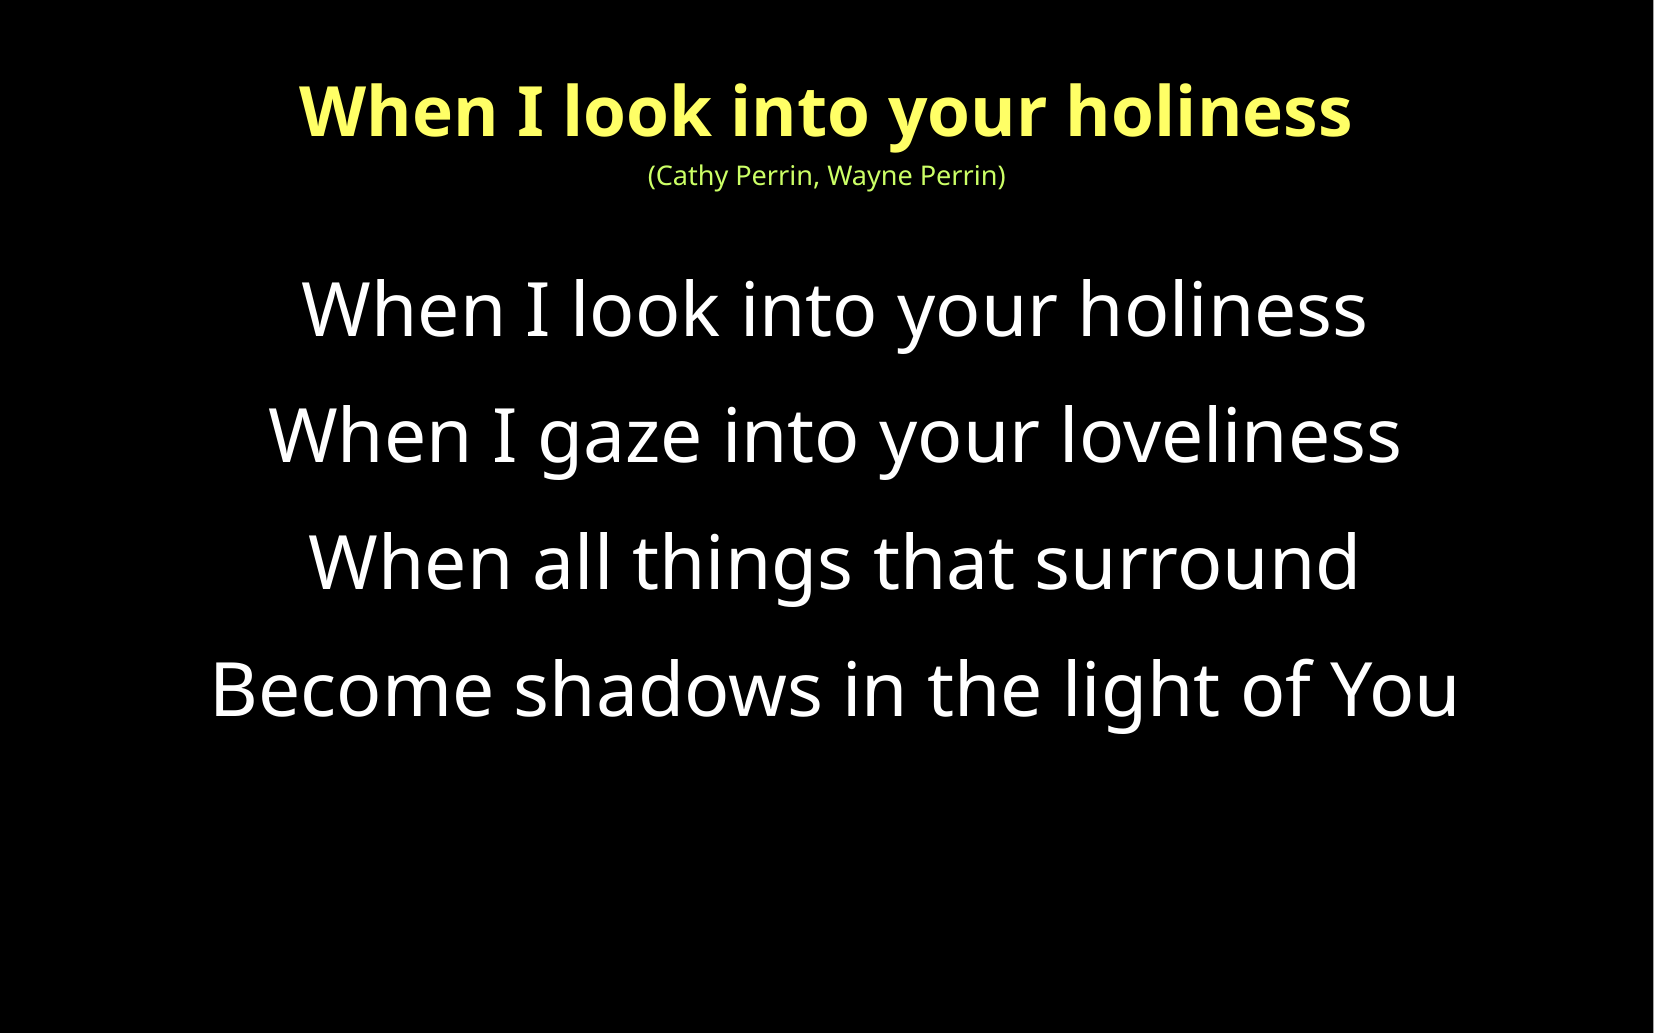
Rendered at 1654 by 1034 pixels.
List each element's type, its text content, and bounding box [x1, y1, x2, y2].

title When I look into your holiness (Cathy Perrin, Wayne Perrin) [0, 41, 1654, 214]
list When I look into your holiness When I gaze into your loveliness When all things that surround Become shadows in the light of You [0, 255, 1654, 1024]
